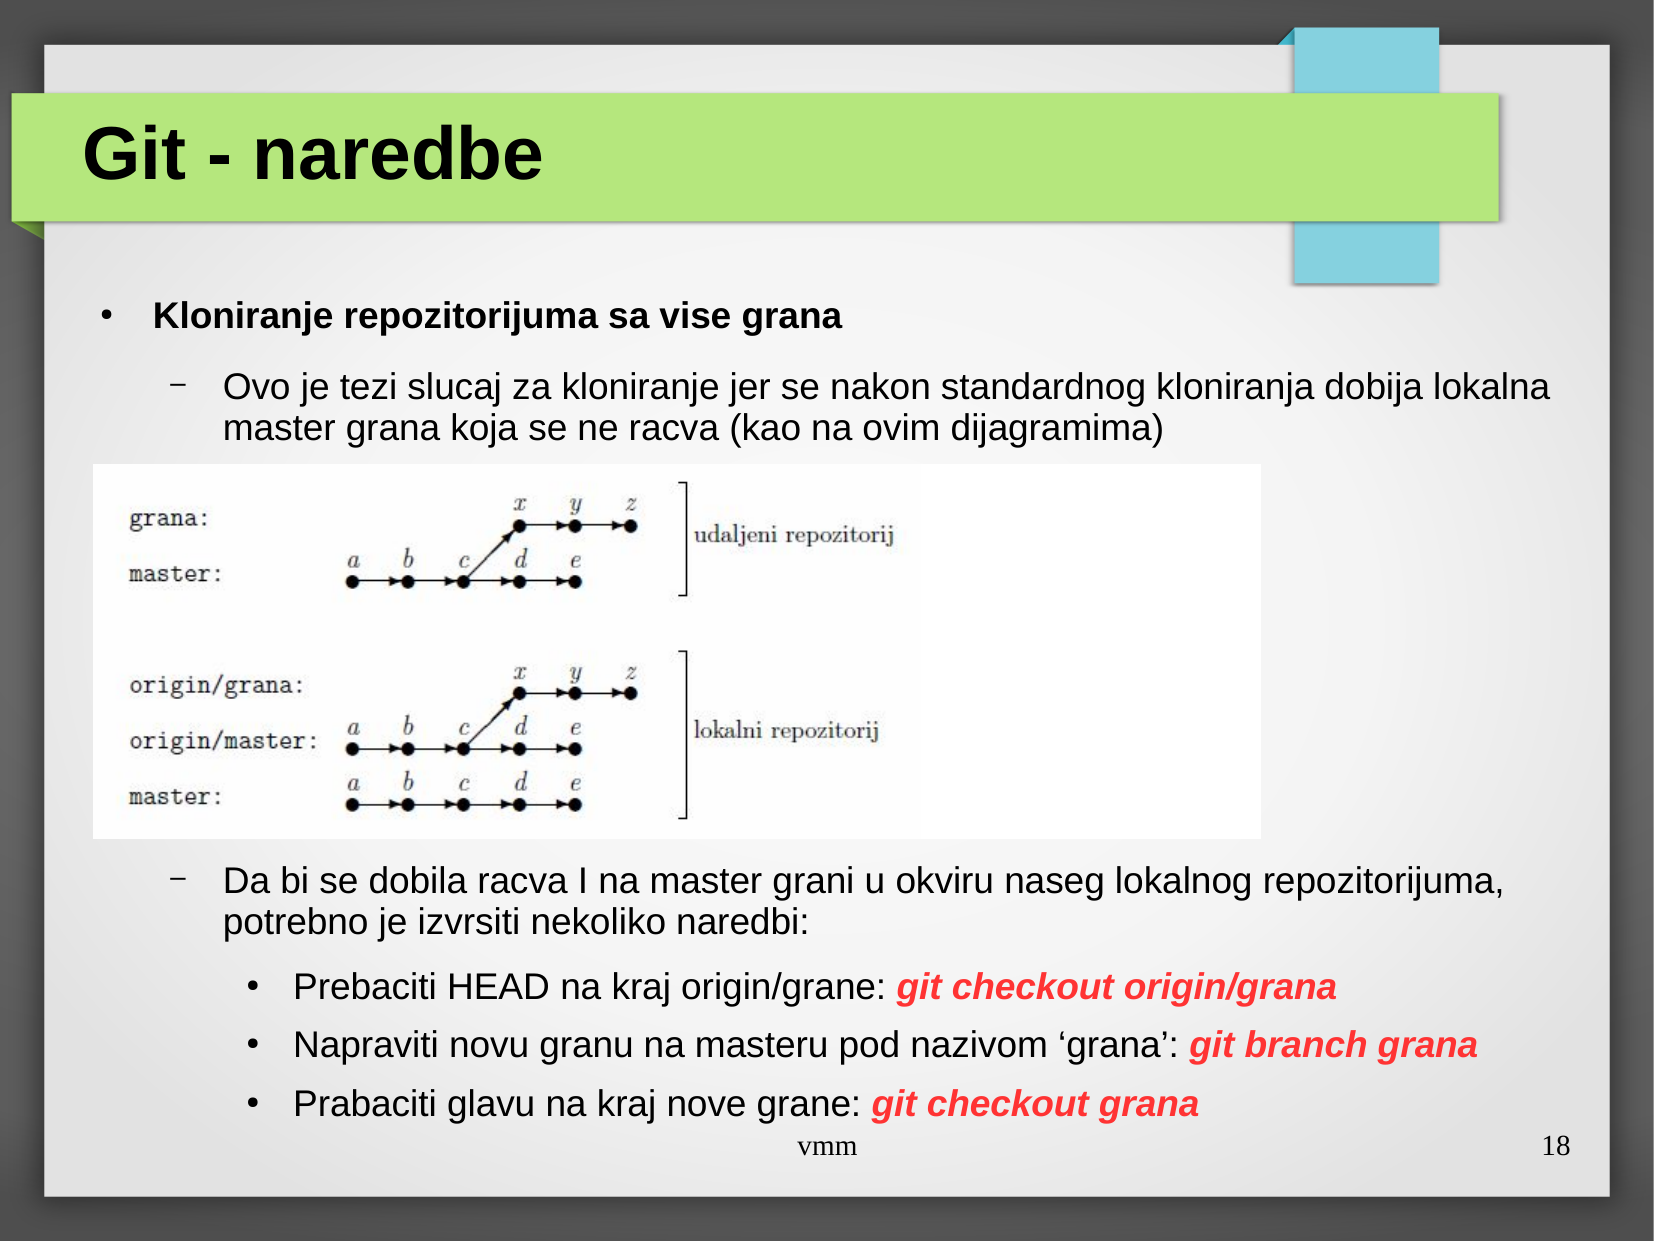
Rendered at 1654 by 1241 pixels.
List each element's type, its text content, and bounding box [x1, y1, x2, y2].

title Git - naredbe [82, 94, 1264, 213]
list Kloniranje repozitorijuma sa vise grana Ovo je tezi slucaj za kloniranje jer se nakon standardnog kloniranja dobija lokalna master grana koja se ne racva (kao na ovim dijagramima) Da bi se dobila racva I na master grani u okviru naseg lokalnog repozitorijuma, potrebno je izvrsiti nekoliko naredbi: Prebaciti HEAD na kraj origin/grane: git checkout origin/grana Napraviti novu granu na masteru pod nazivom ‘grana’: git branch grana Prabaciti glavu na kraj nove grane: git checkout grana [82, 295, 1571, 1126]
picture [0, 0, 1654, 1241]
